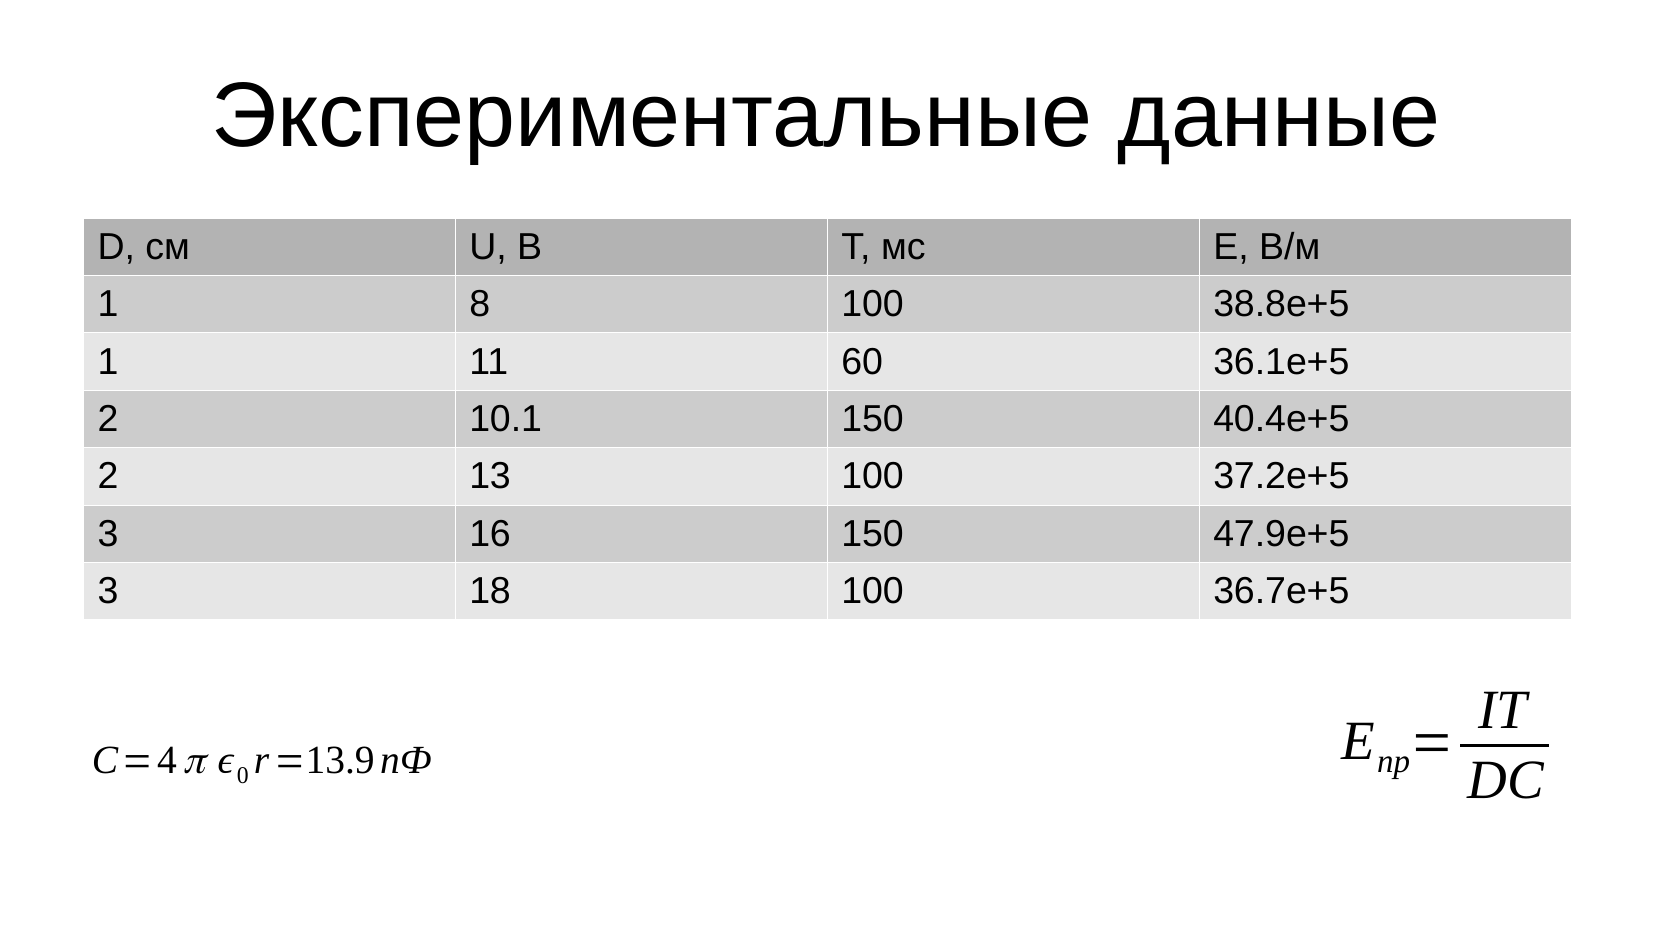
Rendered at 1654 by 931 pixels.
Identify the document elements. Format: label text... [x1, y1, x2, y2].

table_cell 1 [84, 333, 455, 390]
table_header D, см [84, 219, 455, 275]
table_cell 10.1 [456, 391, 827, 447]
table_cell 47.9е+5 [1200, 506, 1571, 562]
table_cell 11 [456, 333, 827, 390]
table_cell 18 [456, 563, 827, 619]
table_cell 3 [84, 506, 455, 562]
chart [82, 738, 443, 789]
table_cell 36.1е+5 [1200, 333, 1571, 390]
table_cell 36.7е+5 [1200, 563, 1571, 619]
table_cell 13 [456, 448, 827, 505]
table_cell 100 [828, 276, 1199, 332]
table_cell 150 [828, 506, 1199, 562]
table_cell 2 [84, 391, 455, 447]
table_cell 1 [84, 276, 455, 332]
table_cell 40.4е+5 [1200, 391, 1571, 447]
table_cell 8 [456, 276, 827, 332]
table_header E, В/м [1200, 219, 1571, 275]
table_cell 150 [828, 391, 1199, 447]
table_cell 2 [84, 448, 455, 505]
table_cell 16 [456, 506, 827, 562]
table_cell 100 [828, 448, 1199, 505]
chart [1322, 679, 1565, 811]
table_cell 3 [84, 563, 455, 619]
table_cell 38.8е+5 [1200, 276, 1571, 332]
table_header T, мс [828, 219, 1199, 275]
table_header U, В [456, 219, 827, 275]
table_cell 100 [828, 563, 1199, 619]
table_cell 60 [828, 333, 1199, 390]
title Экспериментальные данные [82, 37, 1571, 193]
table_cell 37.2е+5 [1200, 448, 1571, 505]
